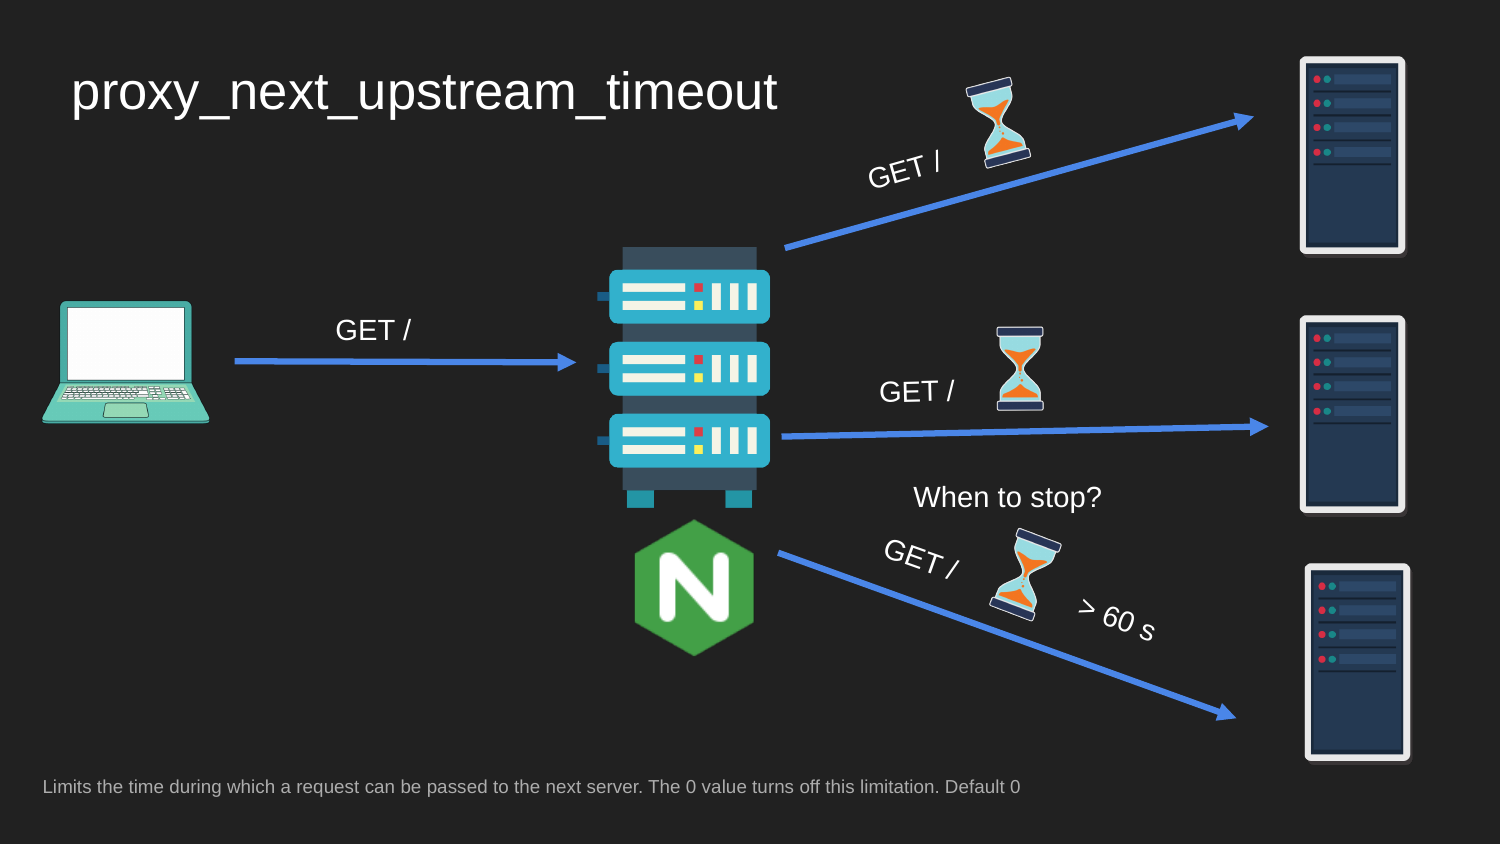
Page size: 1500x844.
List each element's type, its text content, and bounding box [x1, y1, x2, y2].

text_box GET / [860, 509, 1120, 663]
picture [1288, 48, 1421, 263]
text_box When to stop? [898, 463, 1149, 529]
text_box GET / [844, 77, 1125, 215]
picture [1293, 555, 1426, 770]
title proxy_next_upstream_timeout [56, 41, 837, 136]
picture [956, 69, 1039, 176]
picture [1288, 307, 1421, 522]
picture [0, 285, 262, 439]
text_box Limits the time during which a request can be passed to the next server. The 0 value turns off this limitation. Default 0 [27, 756, 1403, 813]
text_box > 60 s [1055, 567, 1184, 669]
picture [597, 240, 777, 663]
text_box GET / [320, 296, 593, 362]
text_box GET / [863, 351, 1138, 424]
picture [988, 321, 1049, 416]
picture [979, 529, 1069, 629]
